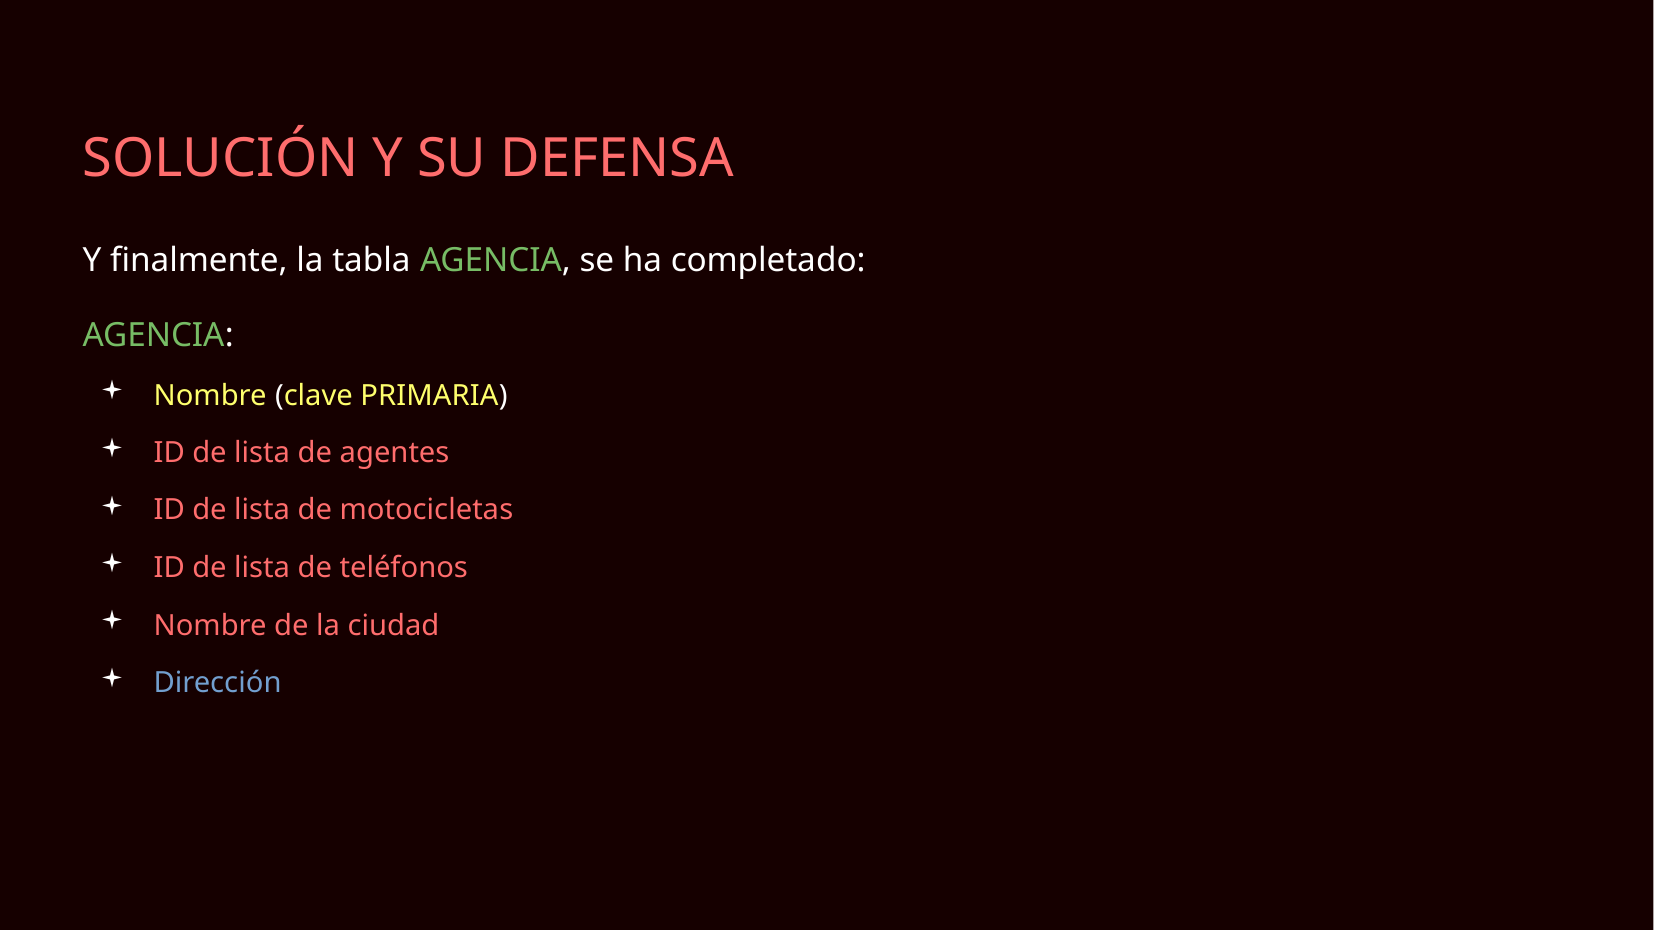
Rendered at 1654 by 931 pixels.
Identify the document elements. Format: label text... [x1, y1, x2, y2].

list Y finalmente, la tabla AGENCIA, se ha completado: AGENCIA: Nombre (clave PRIMARIA) ID de lista de agentes ID de lista de motocicletas ID de lista de teléfonos Nombre de la ciudad Dirección [82, 236, 1571, 857]
title SOLUCIÓN Y SU DEFENSA [82, 37, 1571, 193]
